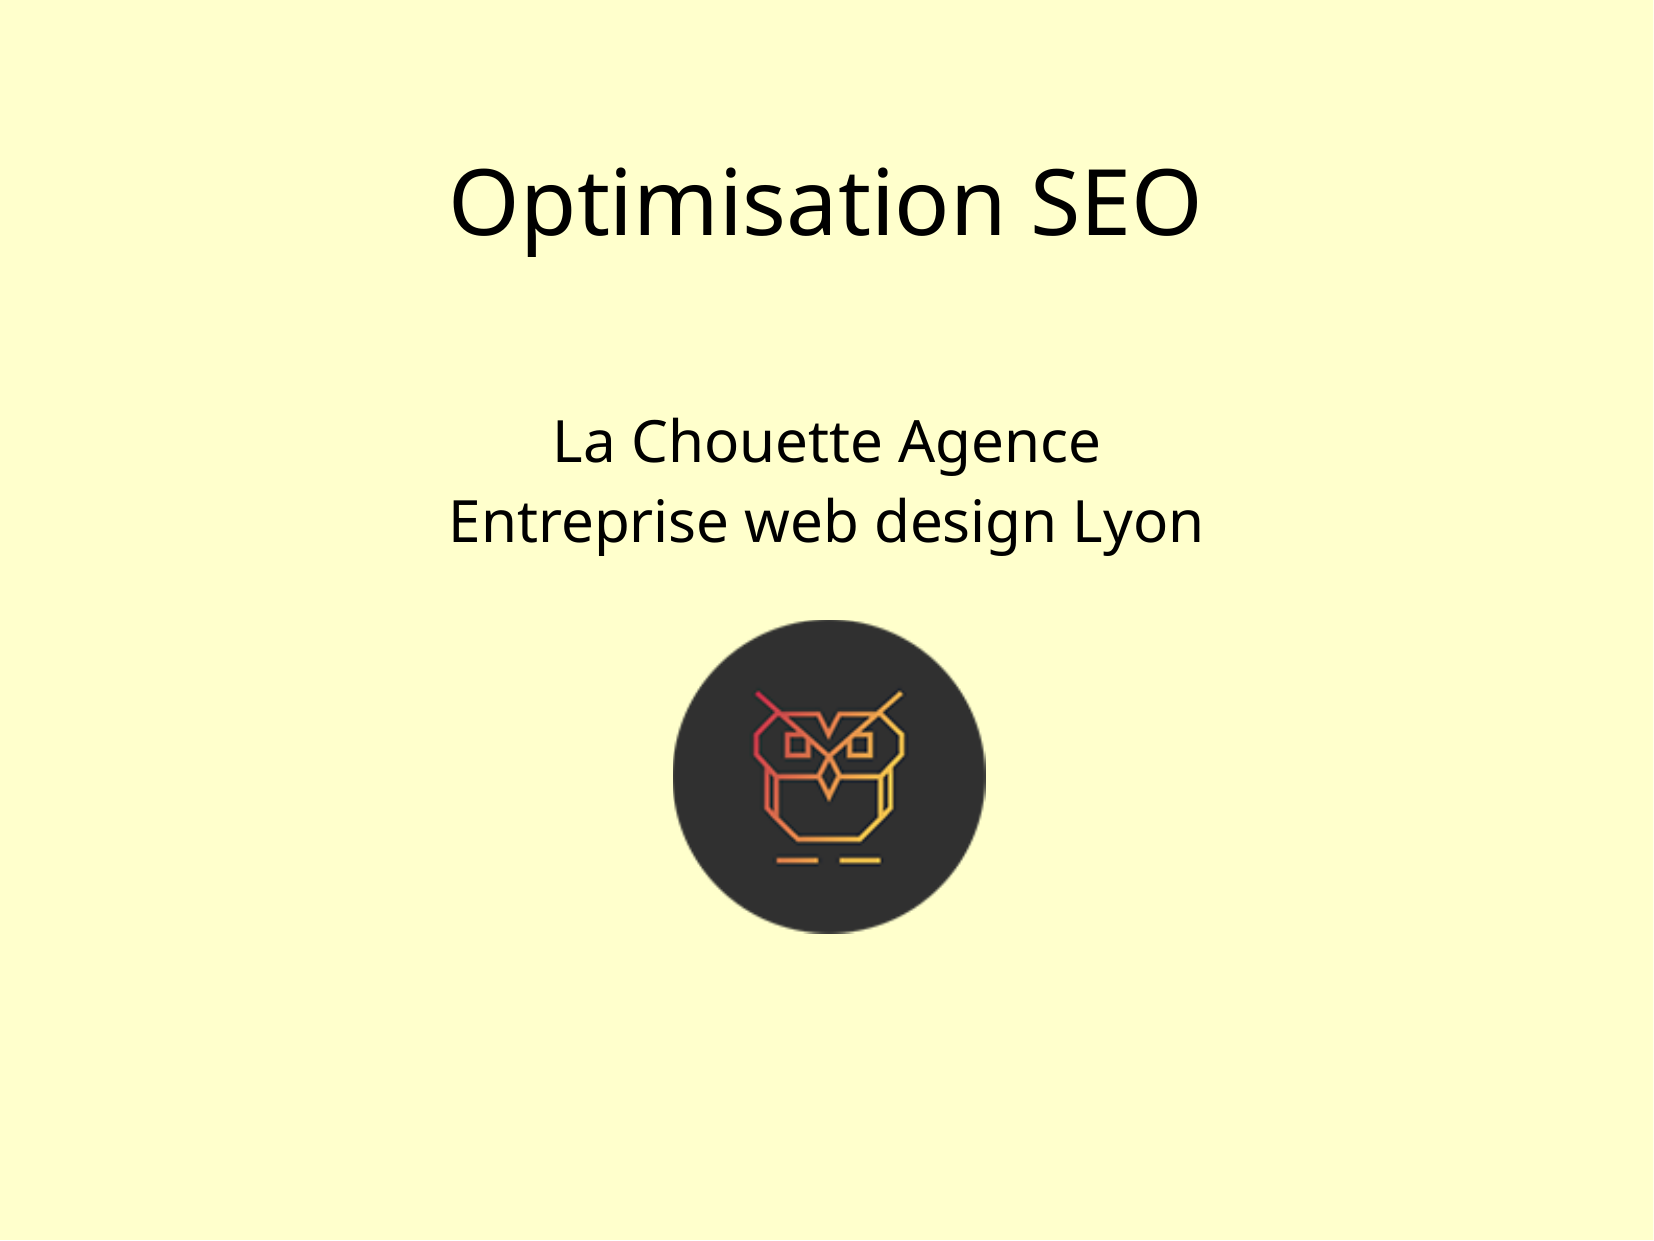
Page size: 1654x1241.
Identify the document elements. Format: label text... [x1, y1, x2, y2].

text_box La Chouette Agence Entreprise web design Lyon [283, 393, 1371, 562]
picture [673, 620, 986, 934]
title Optimisation SEO [82, 96, 1571, 304]
